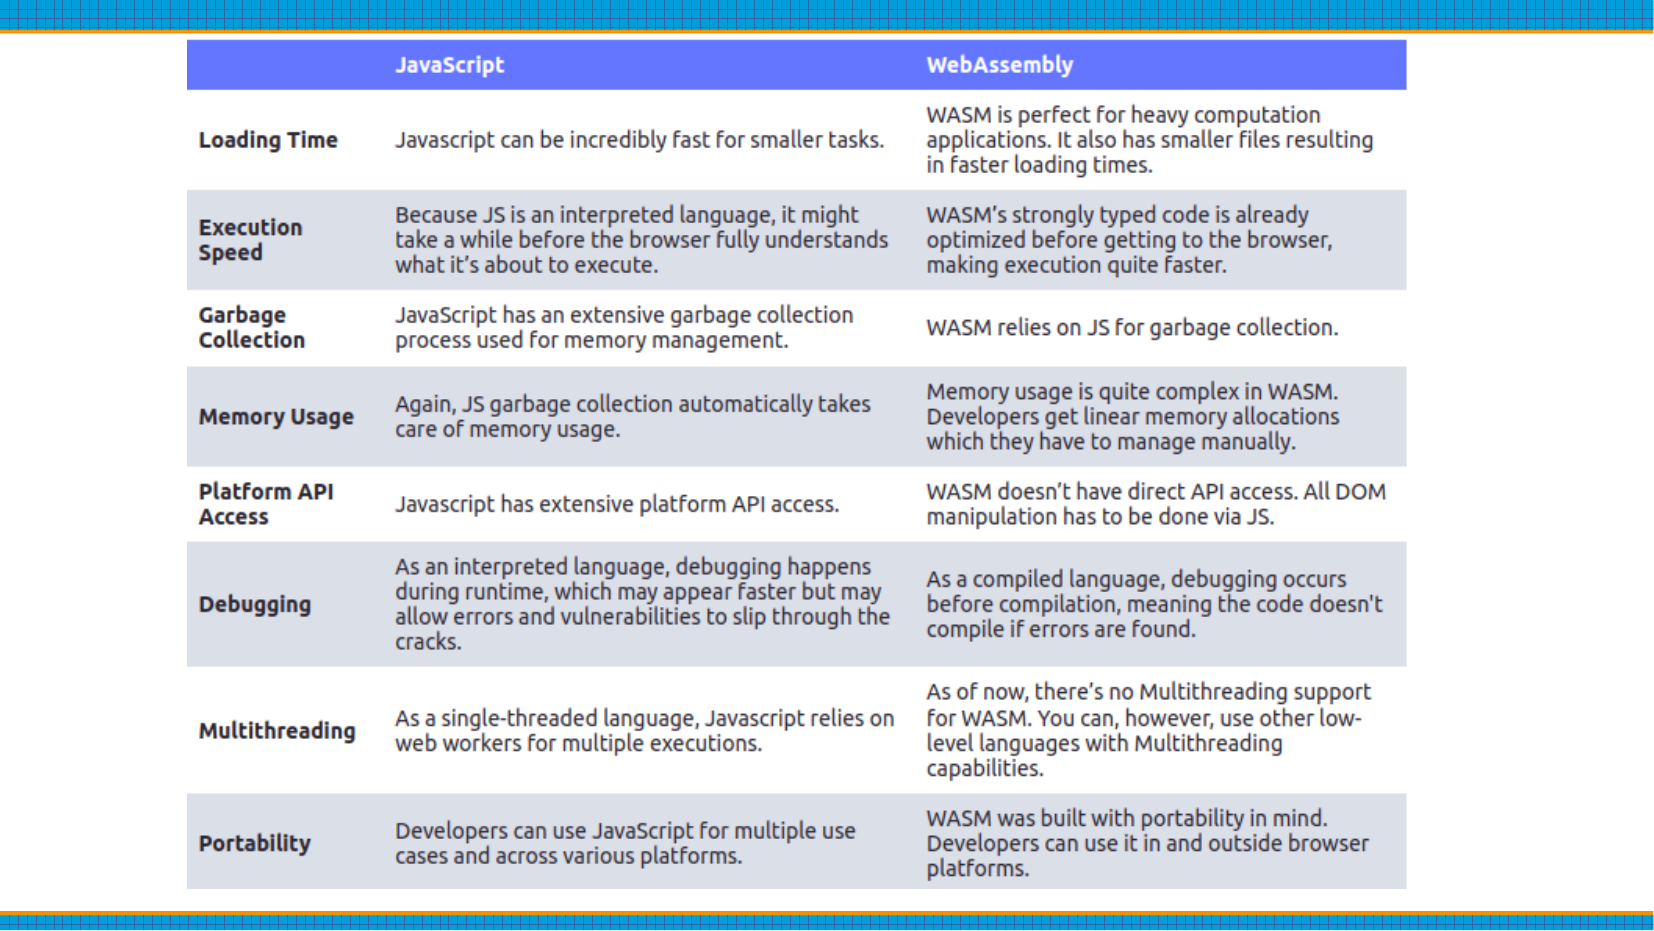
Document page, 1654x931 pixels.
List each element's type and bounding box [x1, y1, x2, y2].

picture [187, 37, 1410, 890]
